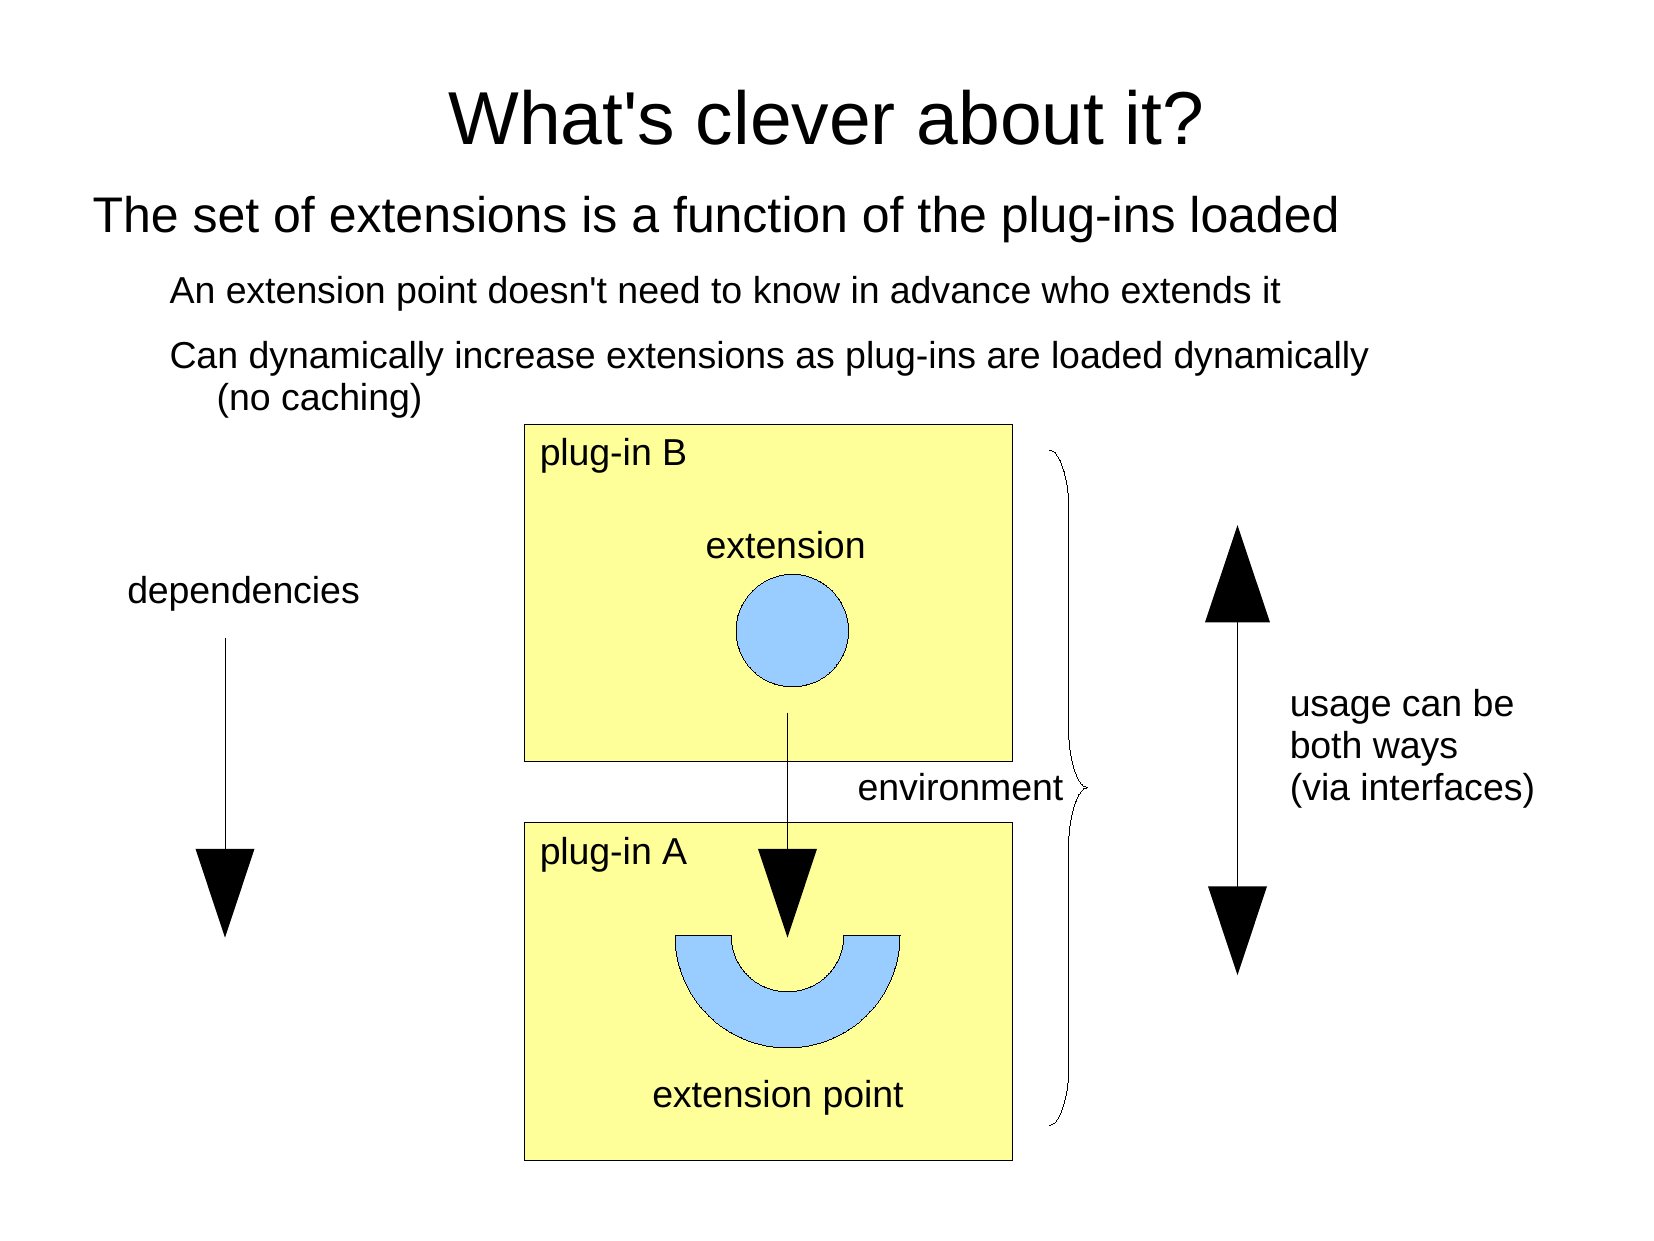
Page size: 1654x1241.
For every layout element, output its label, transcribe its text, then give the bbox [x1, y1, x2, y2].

title What's clever about it? [82, 56, 1571, 181]
text_box plug-in A [525, 822, 703, 880]
text_box environment [1049, 450, 1088, 1126]
text_box plug-in B [525, 424, 703, 482]
text_box extension point [637, 1066, 919, 1123]
text_box dependencies [112, 562, 375, 620]
text_box [524, 822, 1013, 1161]
text_box usage can be both ways (via interfaces) [1275, 675, 1551, 816]
text_box [524, 424, 1013, 762]
list The set of extensions is a function of the plug-ins loaded An extension point doesn't need to know in advance who extends it Can dynamically increase extensions as plug-ins are loaded dynamically (no caching) [75, 187, 1564, 1094]
text_box extension [690, 517, 881, 575]
